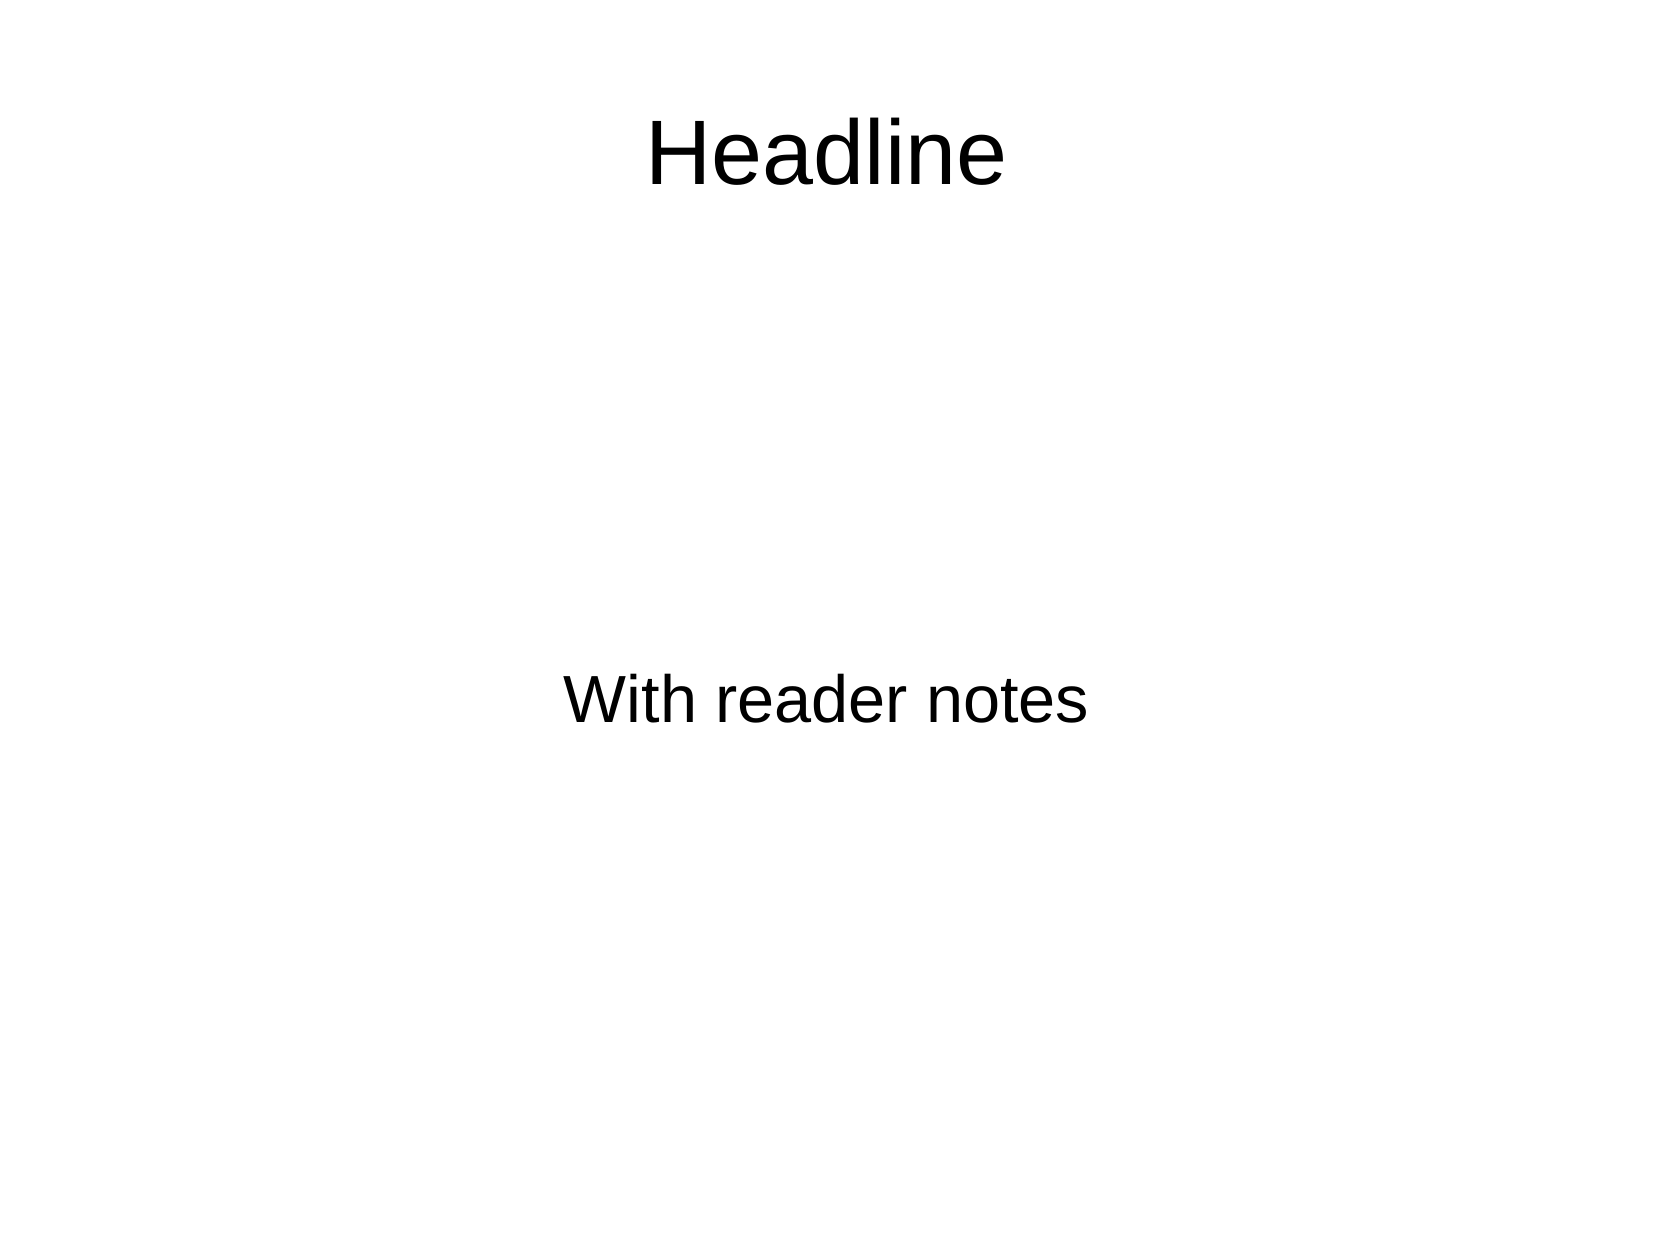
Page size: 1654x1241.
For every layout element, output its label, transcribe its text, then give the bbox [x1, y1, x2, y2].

subtitle With reader notes [82, 290, 1571, 1109]
title Headline [82, 49, 1571, 257]
